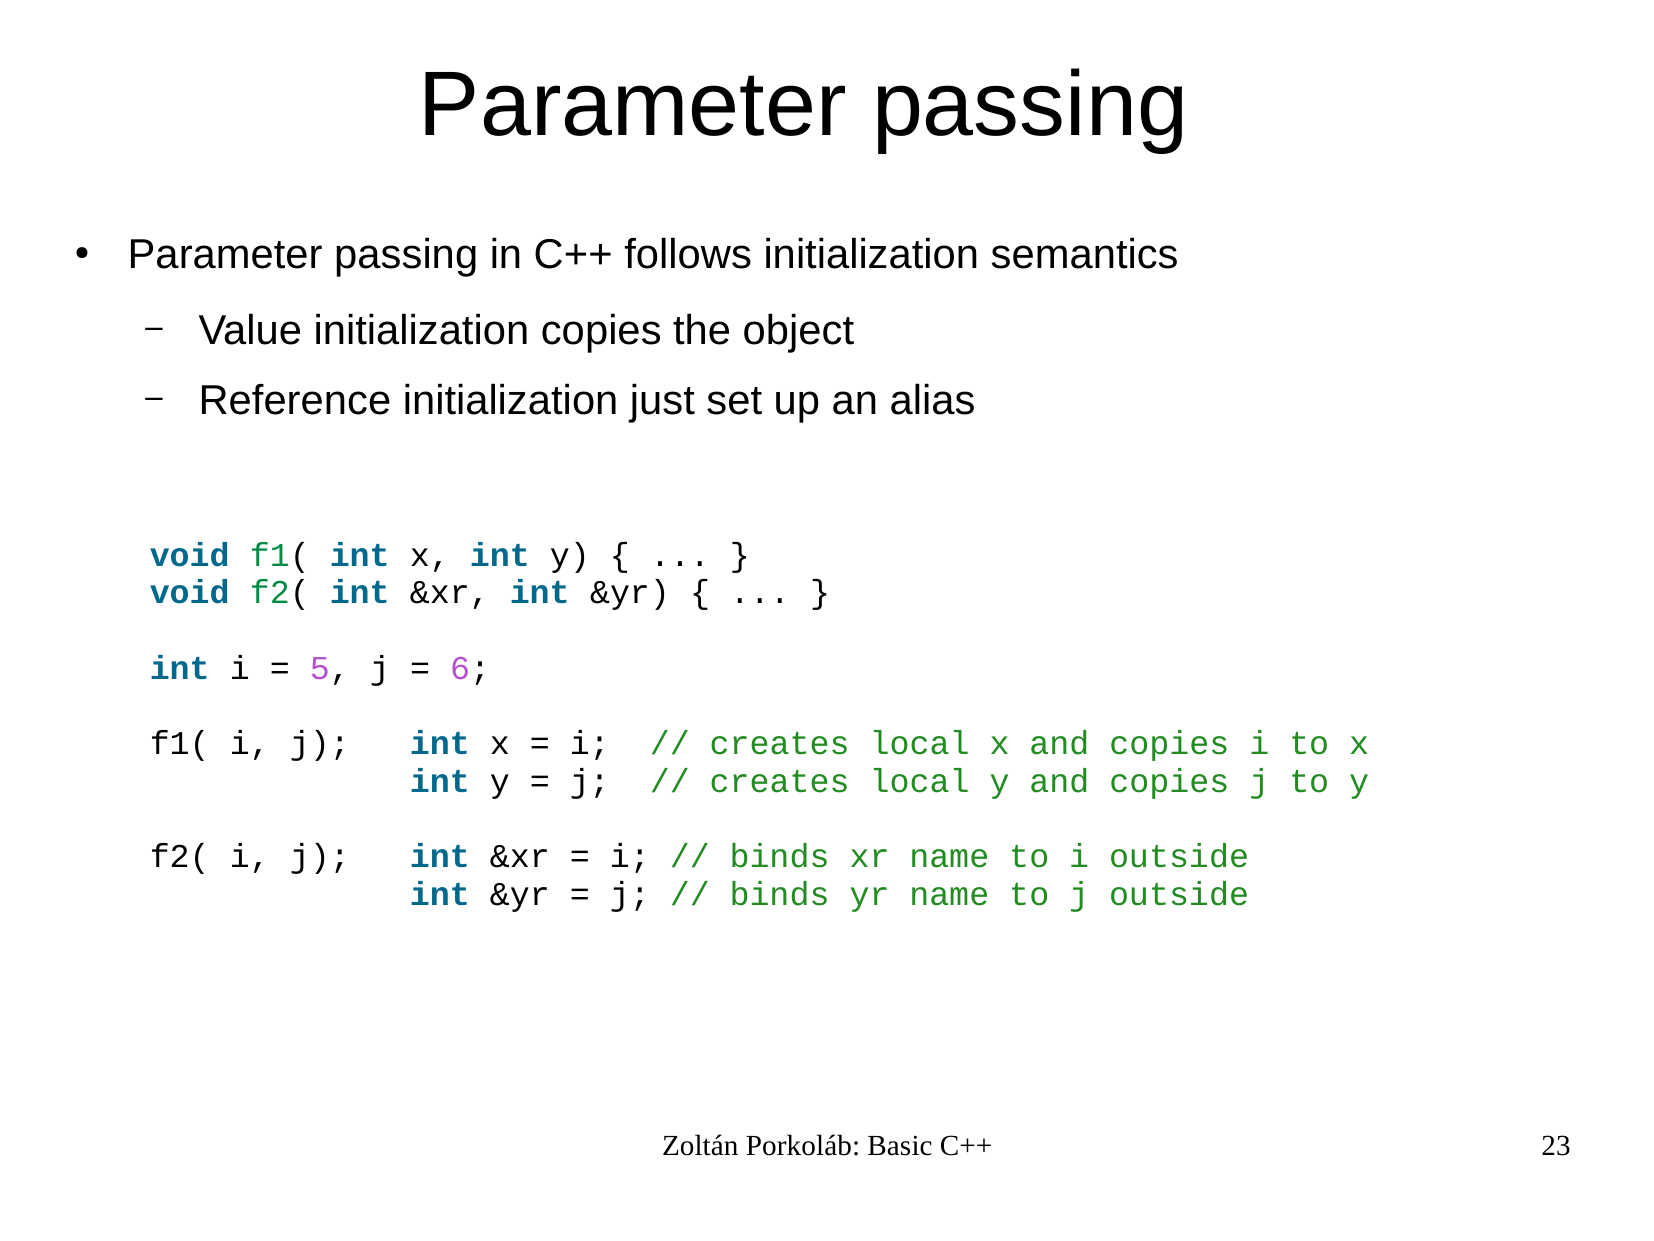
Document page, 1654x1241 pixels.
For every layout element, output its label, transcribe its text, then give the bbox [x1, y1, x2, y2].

list Parameter passing in C++ follows initialization semantics Value initialization copies the object Reference initialization just set up an alias [56, 150, 1591, 586]
text_box void f1( int x, int y) { ... } void f2( int &xr, int &yr) { ... } int i = 5, j = 6; f1( i, j); int x = i; // creates local x and copies i to x int y = j; // creates local y and copies j to y f2( i, j); int &xr = i; // binds xr name to i outside int &yr = j; // binds yr name to j outside [135, 530, 1606, 1109]
title Parameter passing [60, 0, 1549, 150]
